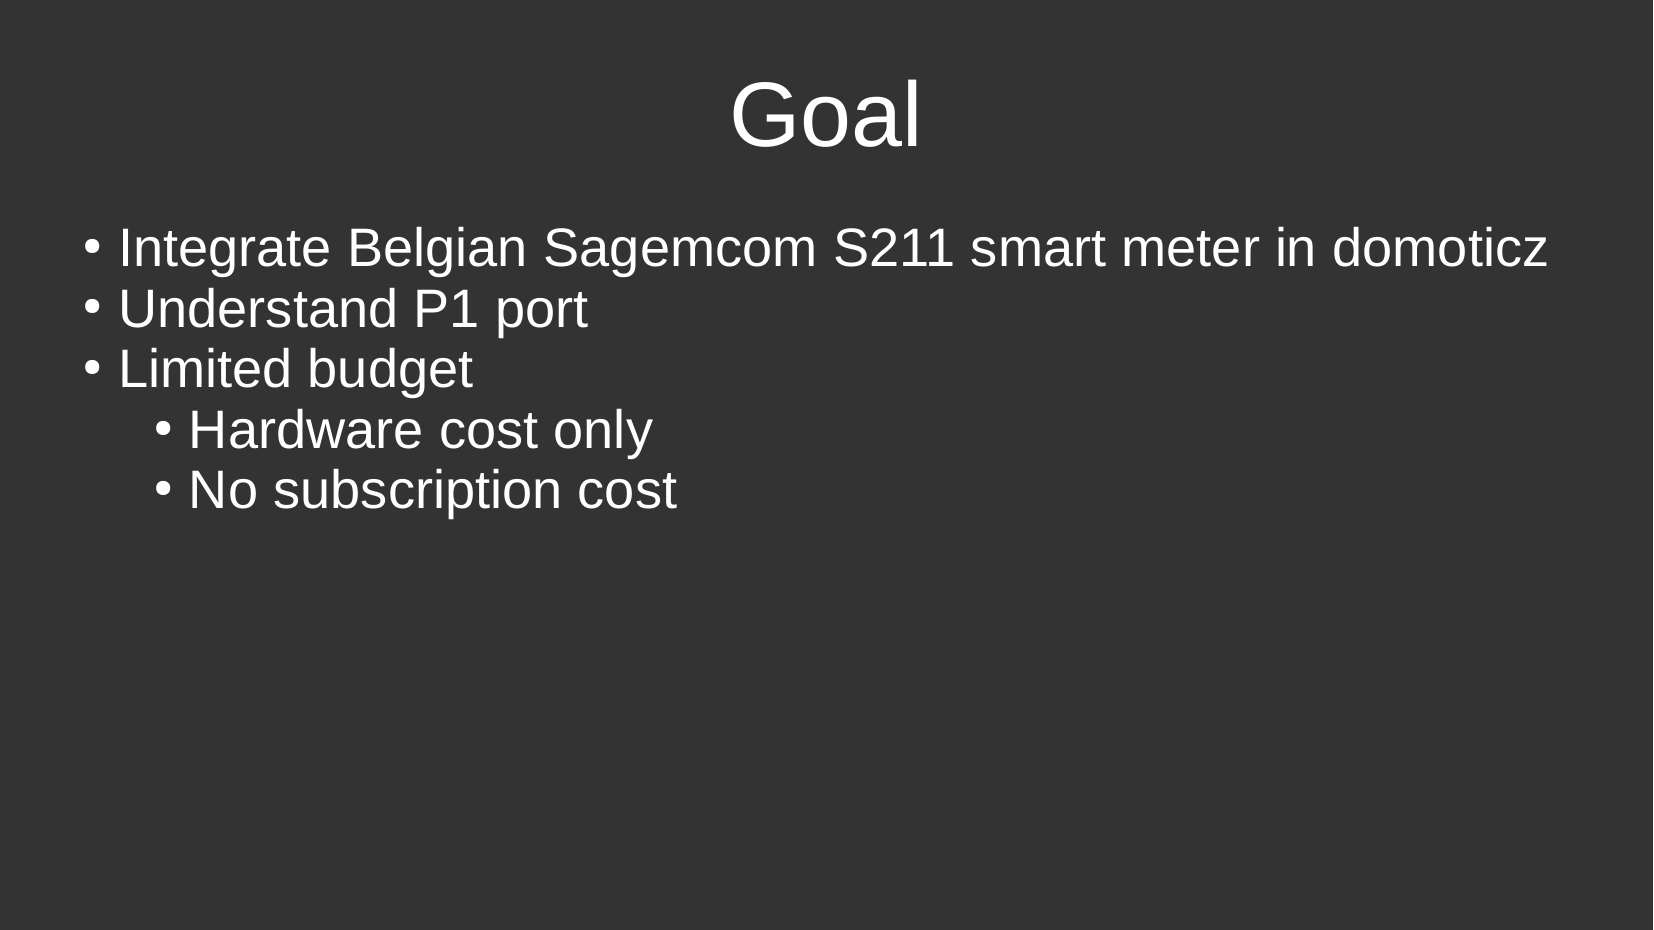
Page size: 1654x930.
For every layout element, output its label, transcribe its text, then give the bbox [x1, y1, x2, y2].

title Goal [82, 37, 1571, 193]
subtitle Integrate Belgian Sagemcom S211 smart meter in domoticz Understand P1 port Limited budget Hardware cost only No subscription cost [82, 217, 1571, 757]
